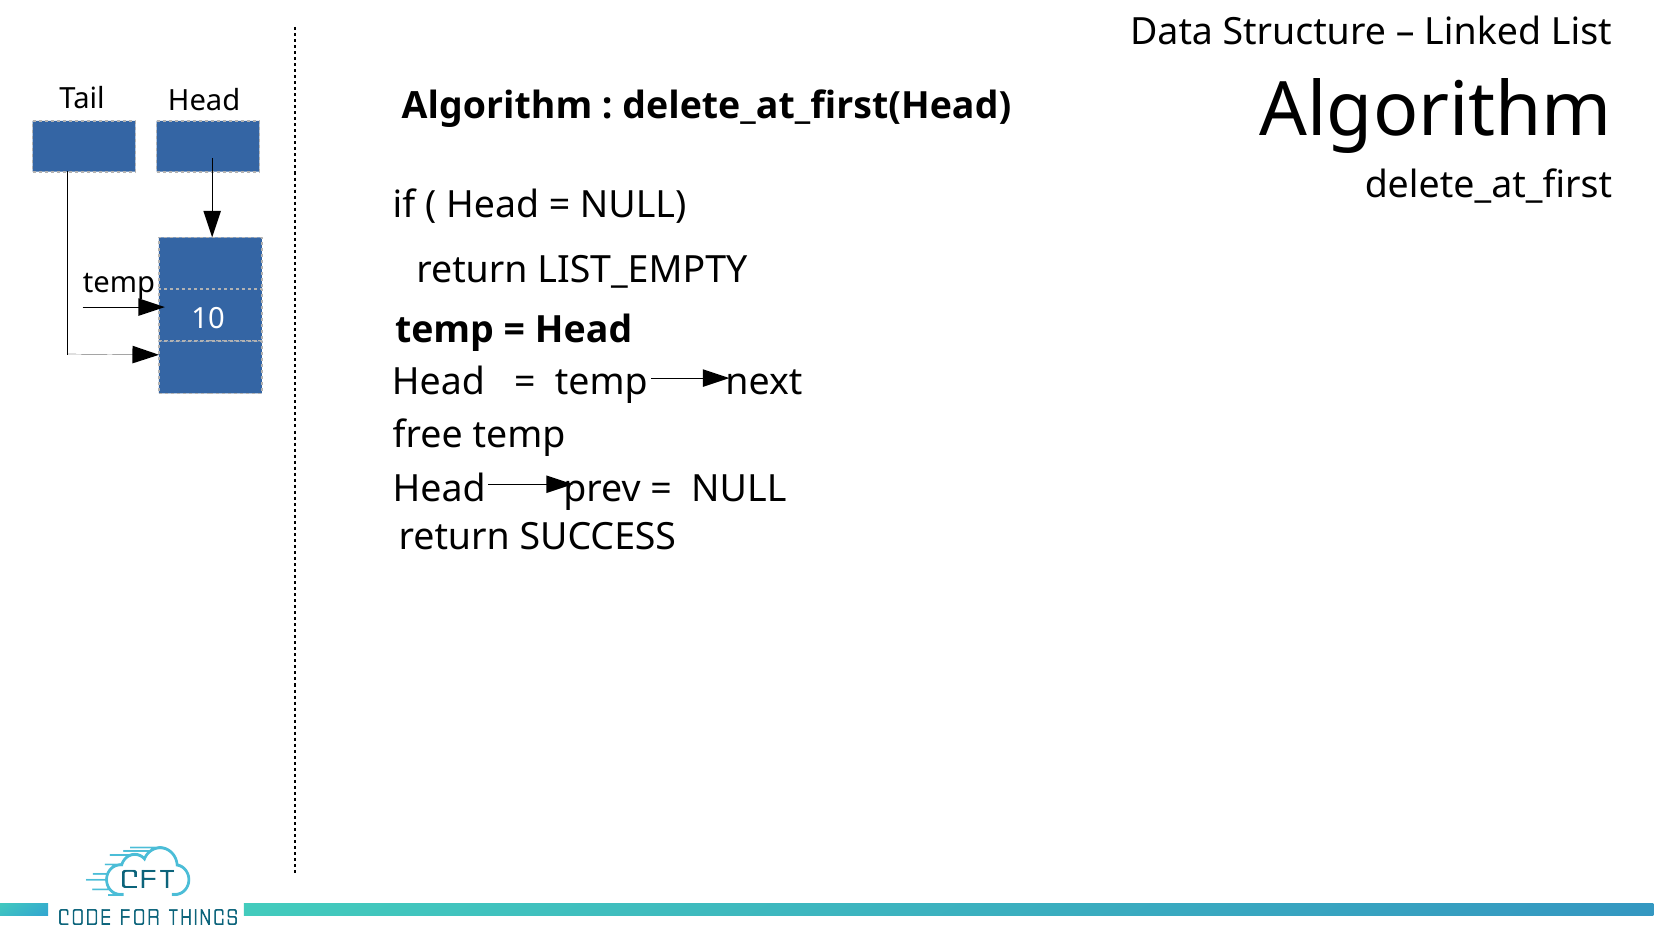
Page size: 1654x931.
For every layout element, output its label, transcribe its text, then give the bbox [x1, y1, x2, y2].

text_box Tail [44, 69, 142, 125]
text_box Algorithm : delete_at_first(Head) [386, 70, 1158, 173]
text_box free temp [377, 406, 721, 453]
text_box [156, 126, 260, 172]
text_box temp [68, 253, 179, 309]
text_box Head = temp next [377, 346, 945, 406]
title Data Structure – Linked List Algorithm delete_at_first [1093, 0, 1613, 216]
picture [59, 846, 237, 925]
text_box if ( Head = NULL) [377, 170, 839, 229]
text_box return SUCCESS [383, 513, 786, 568]
text_box [158, 237, 262, 394]
text_box temp = Head [370, 295, 875, 364]
text_box return LIST_EMPTY [401, 235, 804, 295]
text_box 10 [176, 289, 244, 344]
text_box Head [153, 71, 264, 126]
text_box Head prev = NULL [377, 453, 993, 513]
text_box [32, 120, 136, 172]
